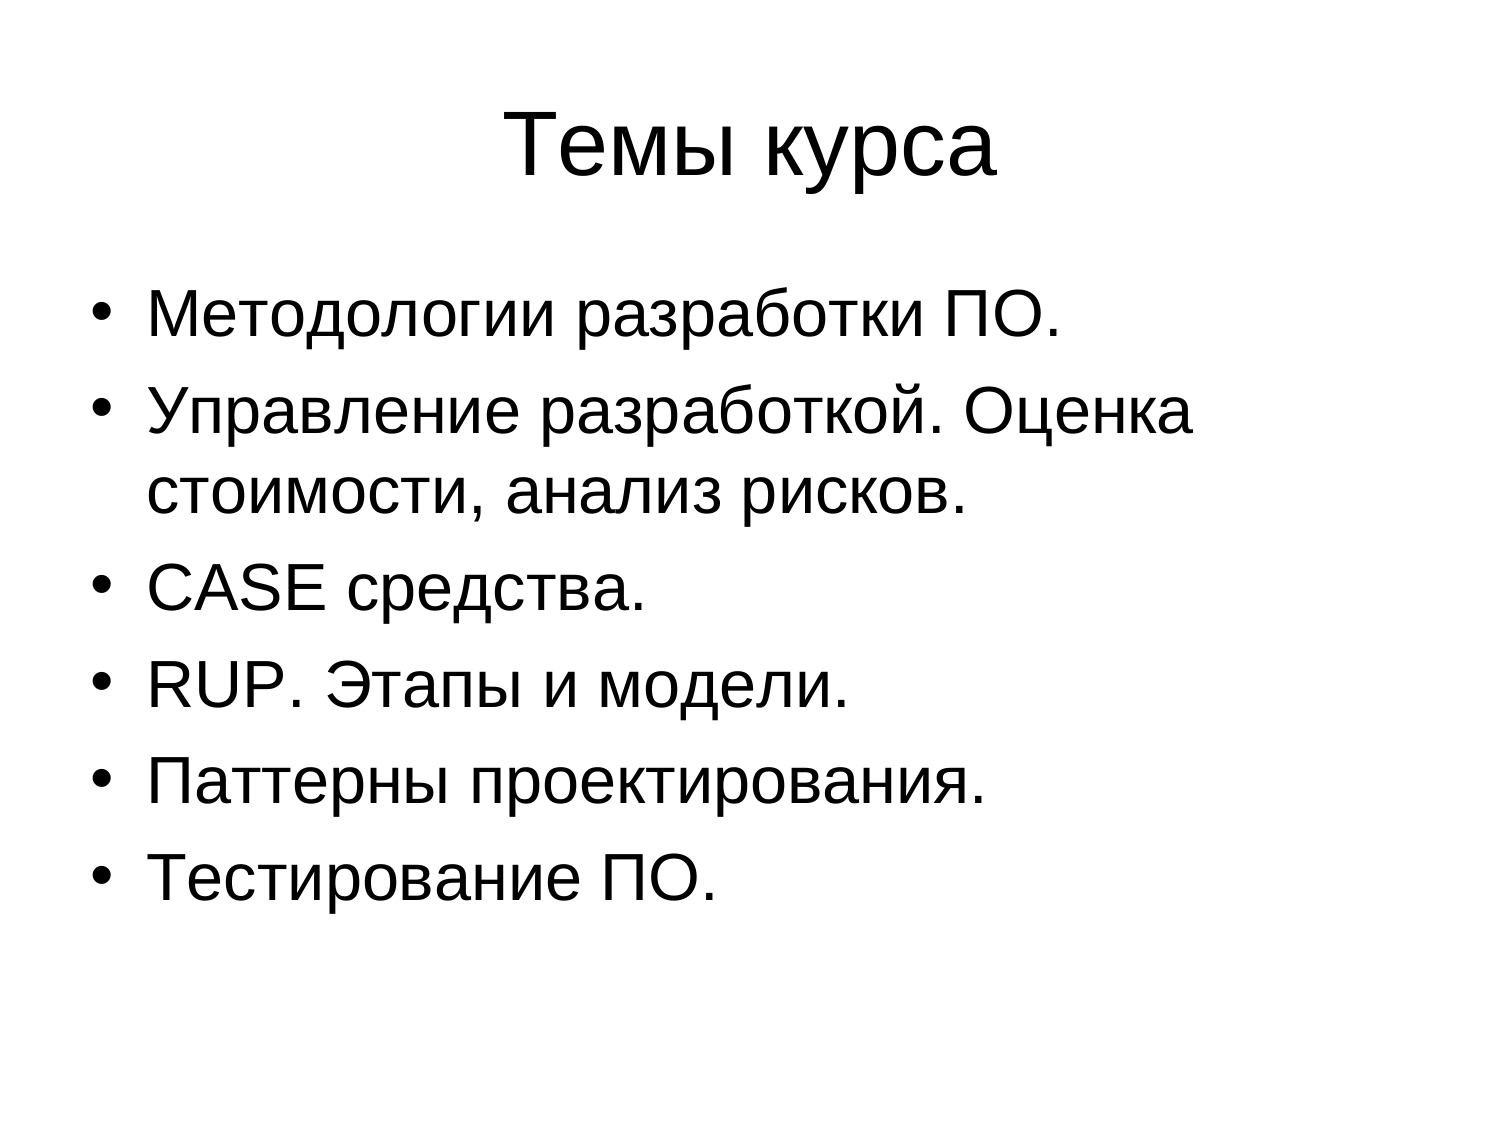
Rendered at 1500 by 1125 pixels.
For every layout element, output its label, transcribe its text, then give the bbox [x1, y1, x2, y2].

list Методологии разработки ПО. Управление разработкой. Оценка стоимости, анализ рисков. CASE средства. RUP. Этапы и модели. Паттерны проектирования. Тестирование ПО. [75, 262, 1426, 1005]
title Темы курса [75, 45, 1426, 233]
